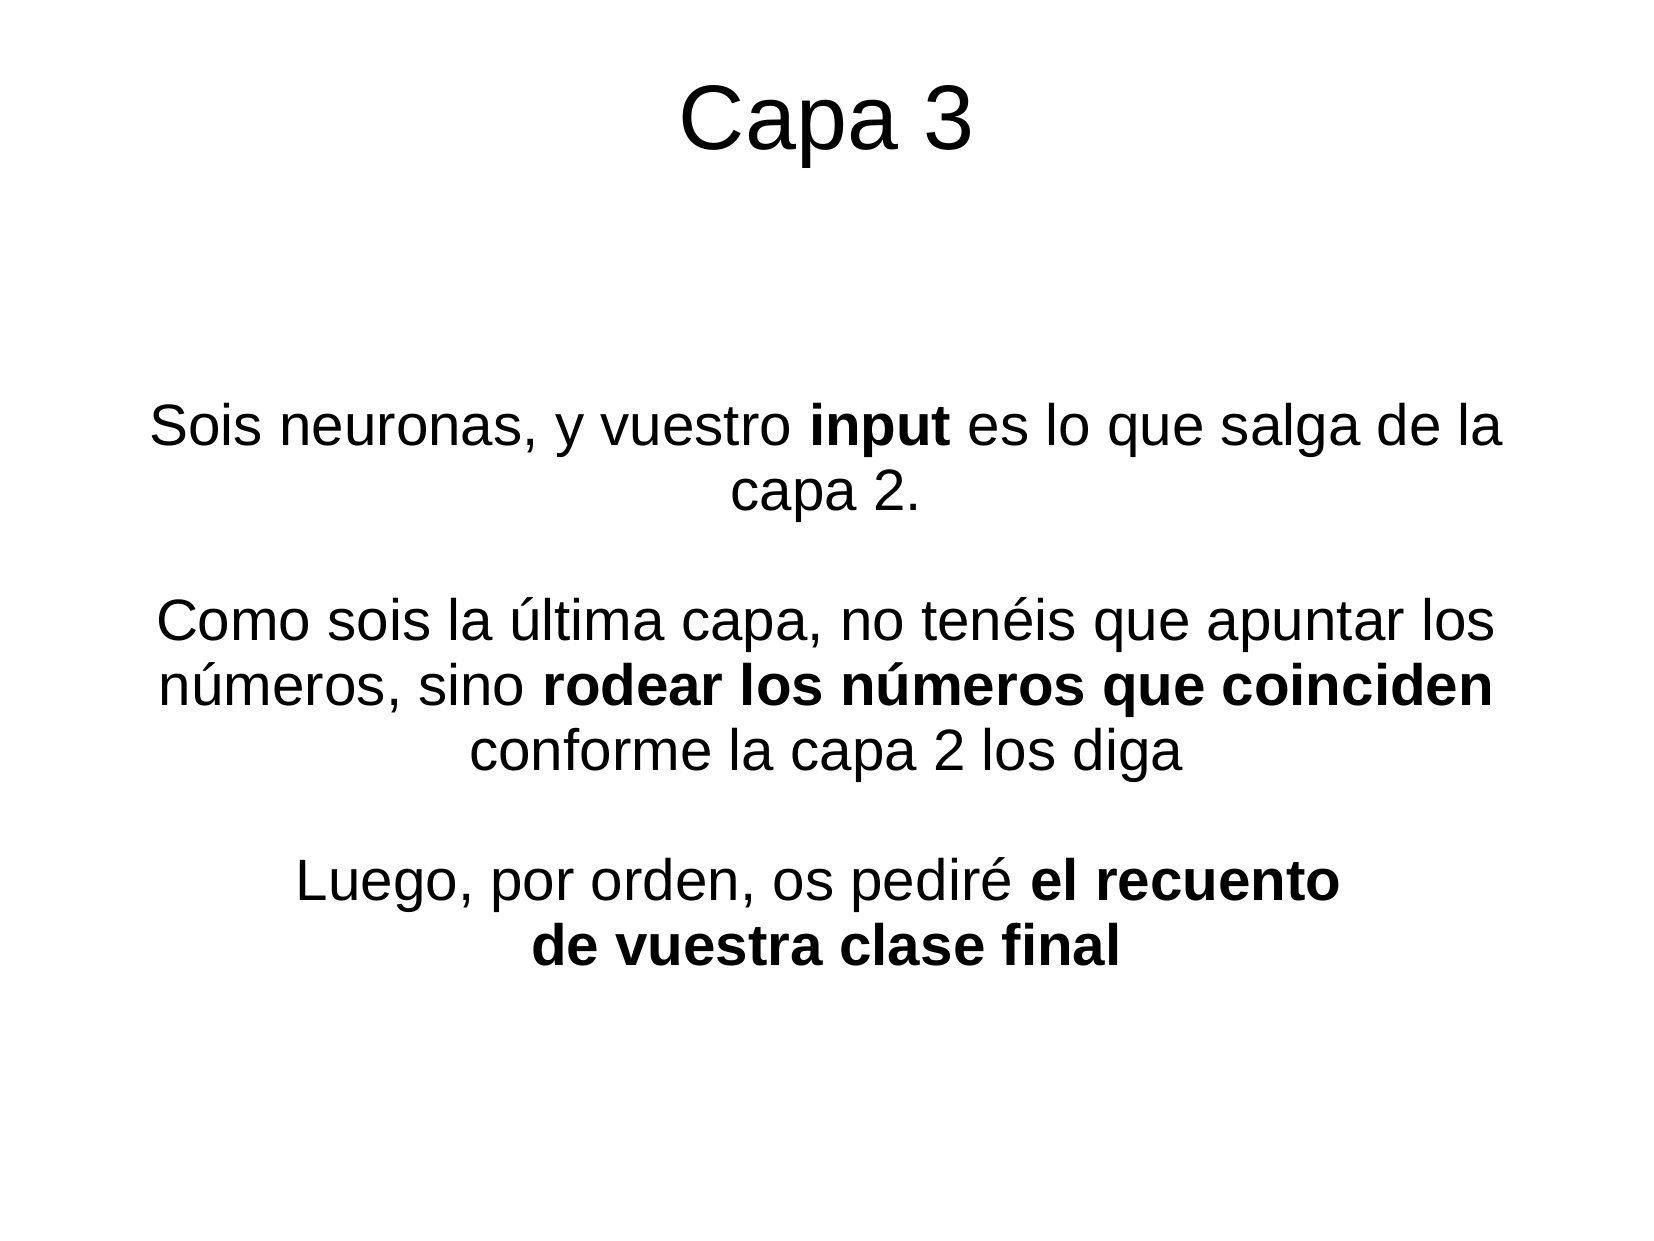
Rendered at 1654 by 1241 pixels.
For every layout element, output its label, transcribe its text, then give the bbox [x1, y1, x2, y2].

title Capa 3 [82, 13, 1571, 222]
subtitle Sois neuronas, y vuestro input es lo que salga de la capa 2. Como sois la última capa, no tenéis que apuntar los números, sino rodear los números que coinciden conforme la capa 2 los diga Luego, por orden, os pediré el recuento de vuestra clase final [82, 325, 1571, 1045]
